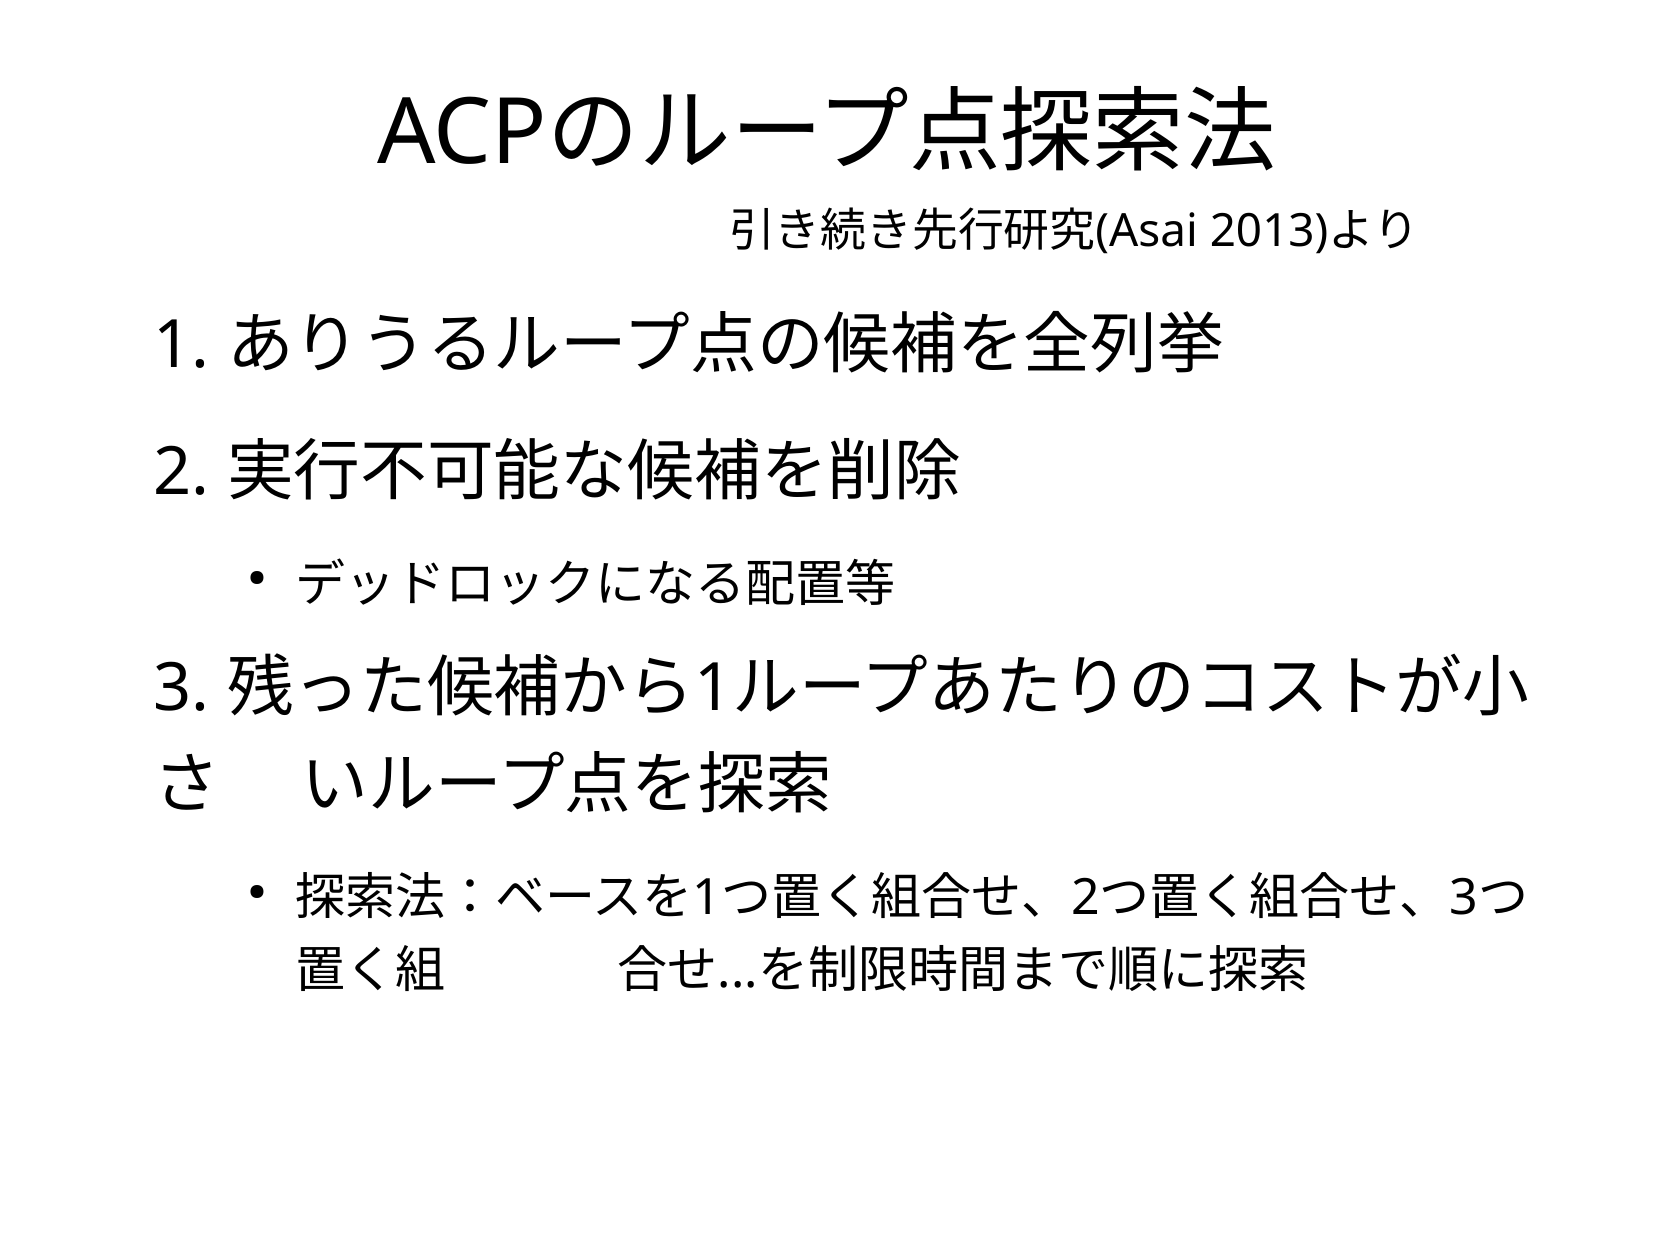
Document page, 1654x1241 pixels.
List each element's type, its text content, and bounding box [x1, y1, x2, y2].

text_box 引き続き先行研究(Asai 2013)より [714, 185, 1459, 247]
title ACPのループ点探索法 [82, 19, 1571, 227]
list 1. ありうるループ点の候補を全列挙 2. 実行不可能な候補を削除 デッドロックになる配置等 3. 残った候補から1ループあたりのコストが小さ いループ点を探索 探索法：ベースを1つ置く組合せ、2つ置く組合せ、3つ置く組 合せ...を制限時間まで順に探索 [82, 290, 1538, 1010]
